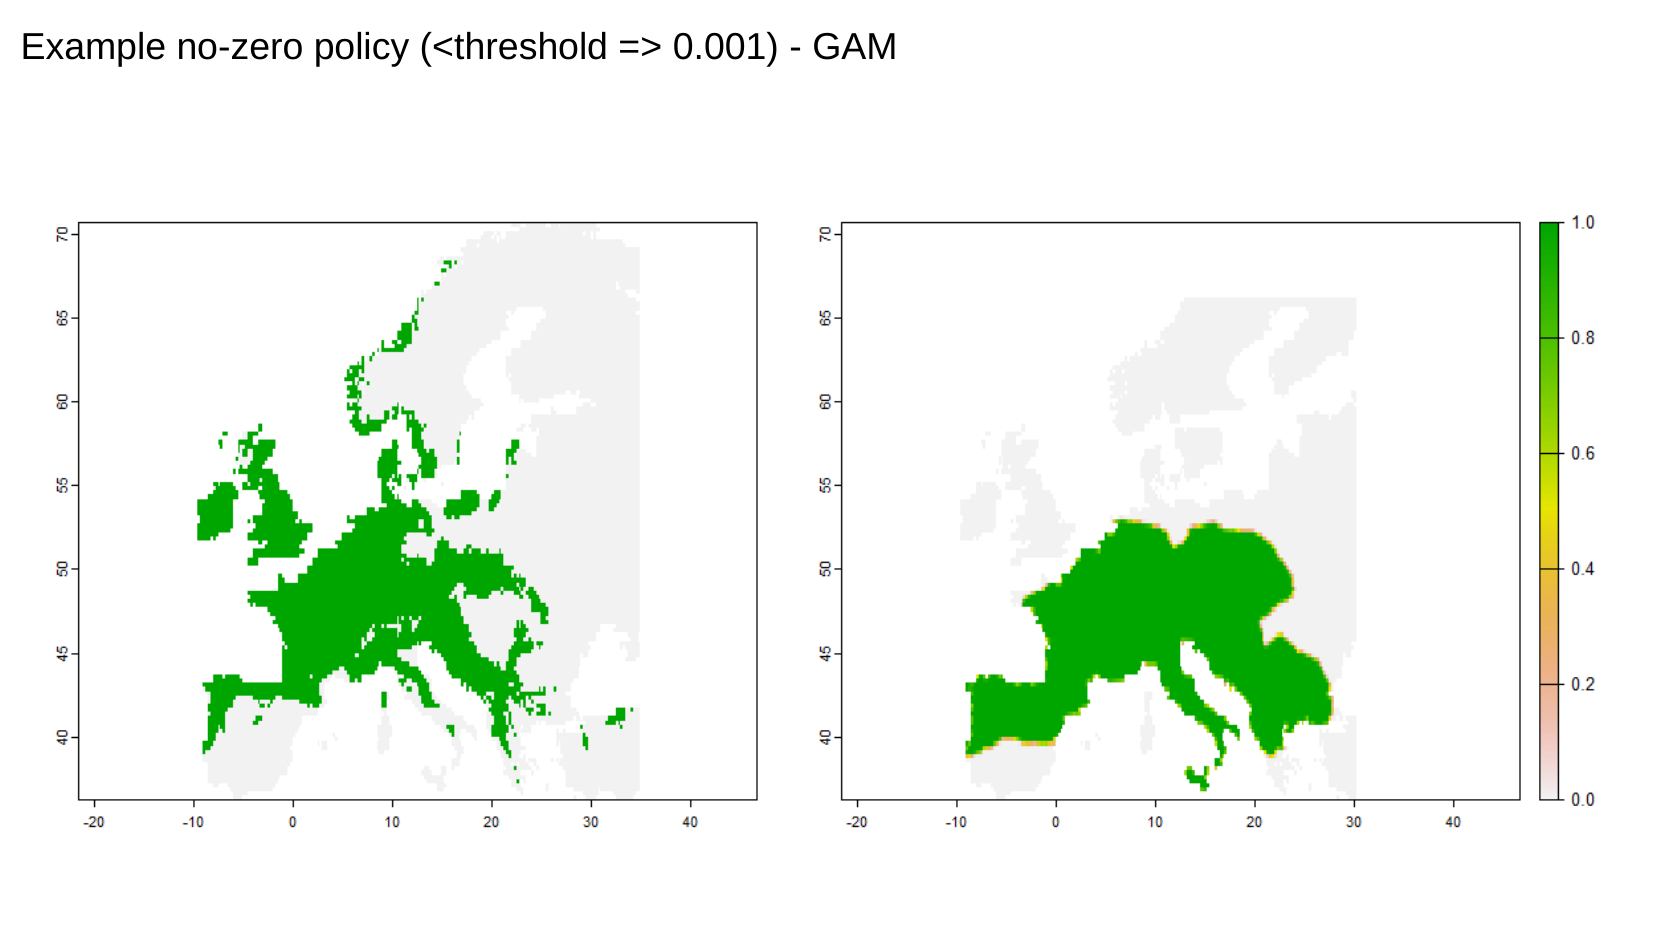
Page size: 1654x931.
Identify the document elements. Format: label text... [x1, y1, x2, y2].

text_box Example no-zero policy (<threshold => 0.001) - GAM [5, 17, 951, 77]
picture [0, 169, 1654, 879]
